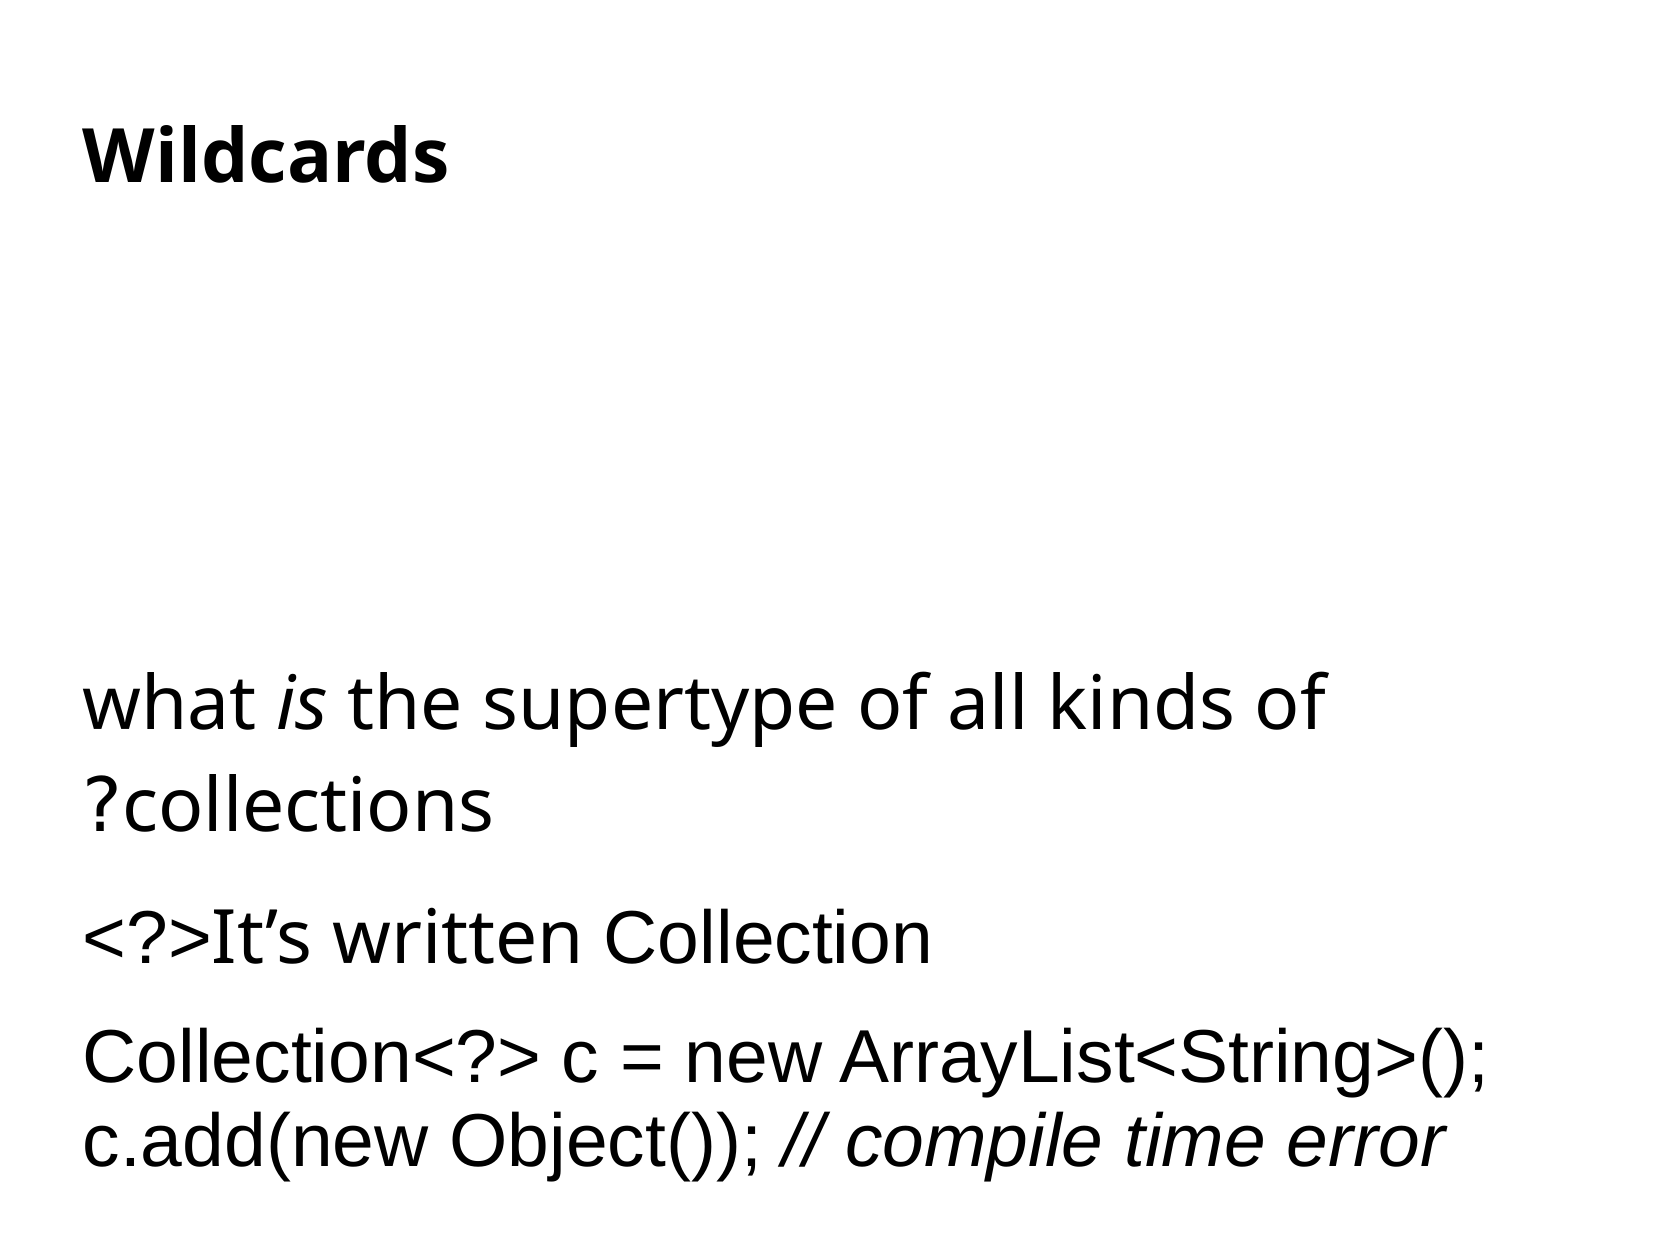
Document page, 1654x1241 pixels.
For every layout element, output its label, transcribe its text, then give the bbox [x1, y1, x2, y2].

list what is the supertype of all kinds of collections? It’s written Collection<?> Collection<?> c = new ArrayList<String>(); c.add(new Object()); // compile time error [82, 290, 1571, 1109]
title Wildcards [82, 49, 1571, 257]
